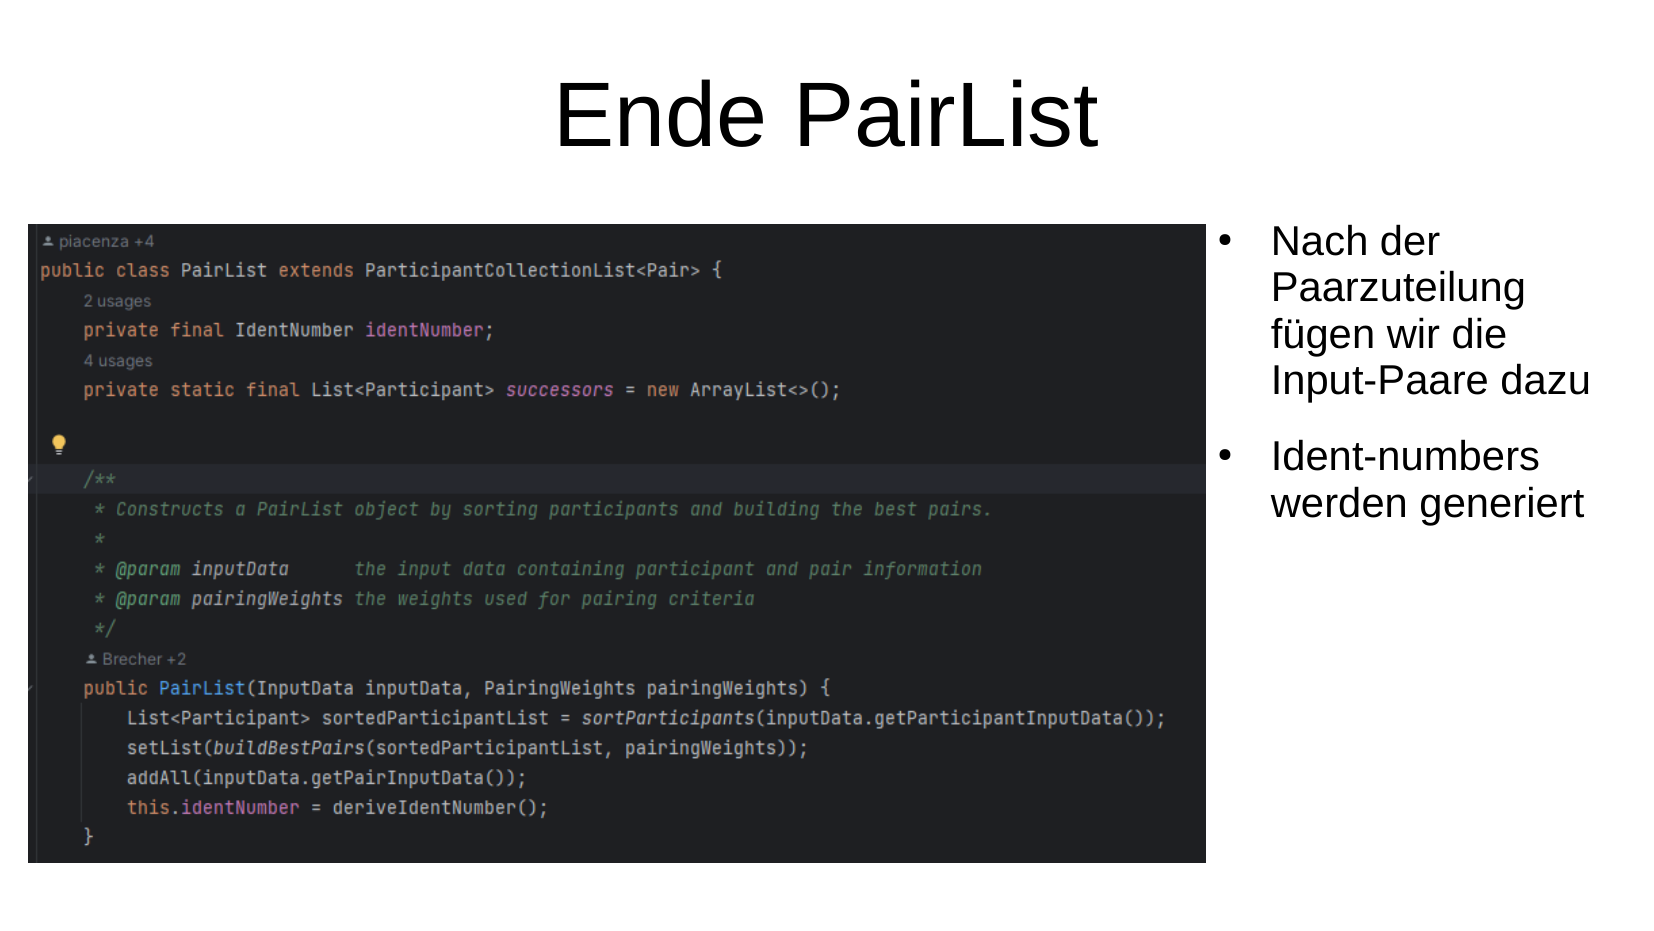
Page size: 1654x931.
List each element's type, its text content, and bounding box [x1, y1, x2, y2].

list Nach der Paarzuteilung fügen wir die Input-Paare dazu Ident-numbers werden generiert [1200, 217, 1613, 758]
title Ende PairList [82, 37, 1571, 193]
picture [28, 224, 1206, 863]
